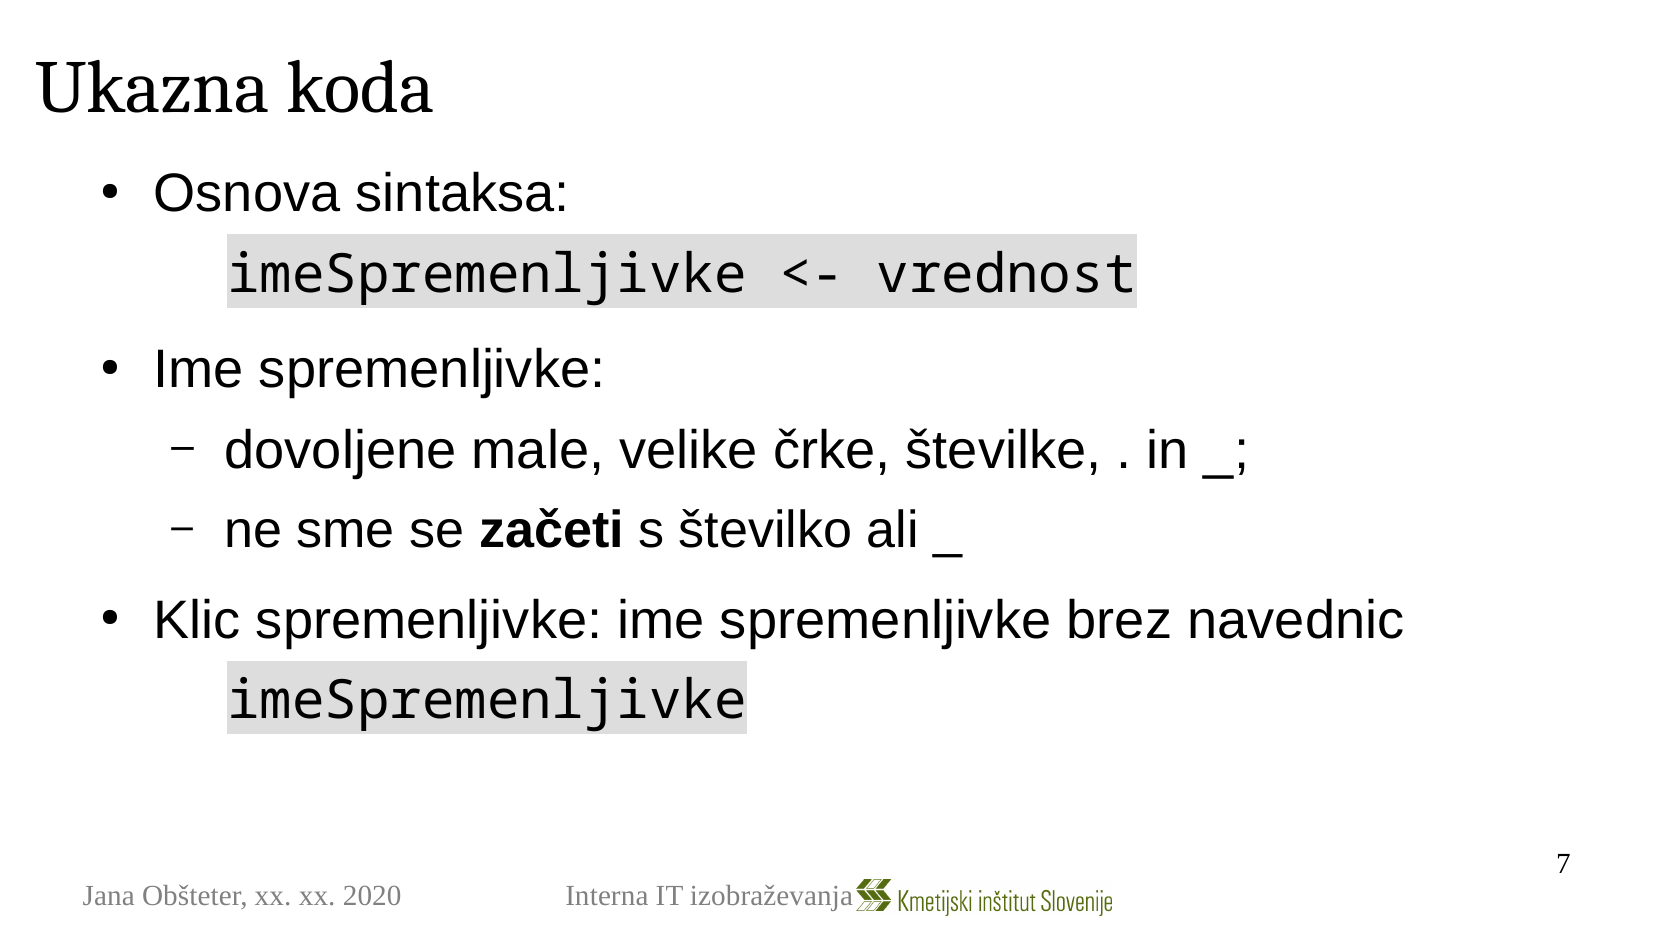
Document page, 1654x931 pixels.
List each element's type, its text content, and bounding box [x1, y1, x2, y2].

picture [856, 879, 1112, 916]
list Osnova sintaksa: imeSpremenljivke <- vrednost Ime spremenljivke: dovoljene male, velike črke, številke, . in _; ne sme se začeti s številko ali _ Klic spremenljivke: ime spremenljivke brez navednic imeSpremenljivke [82, 153, 1571, 848]
title Ukazna koda [35, 21, 1524, 154]
